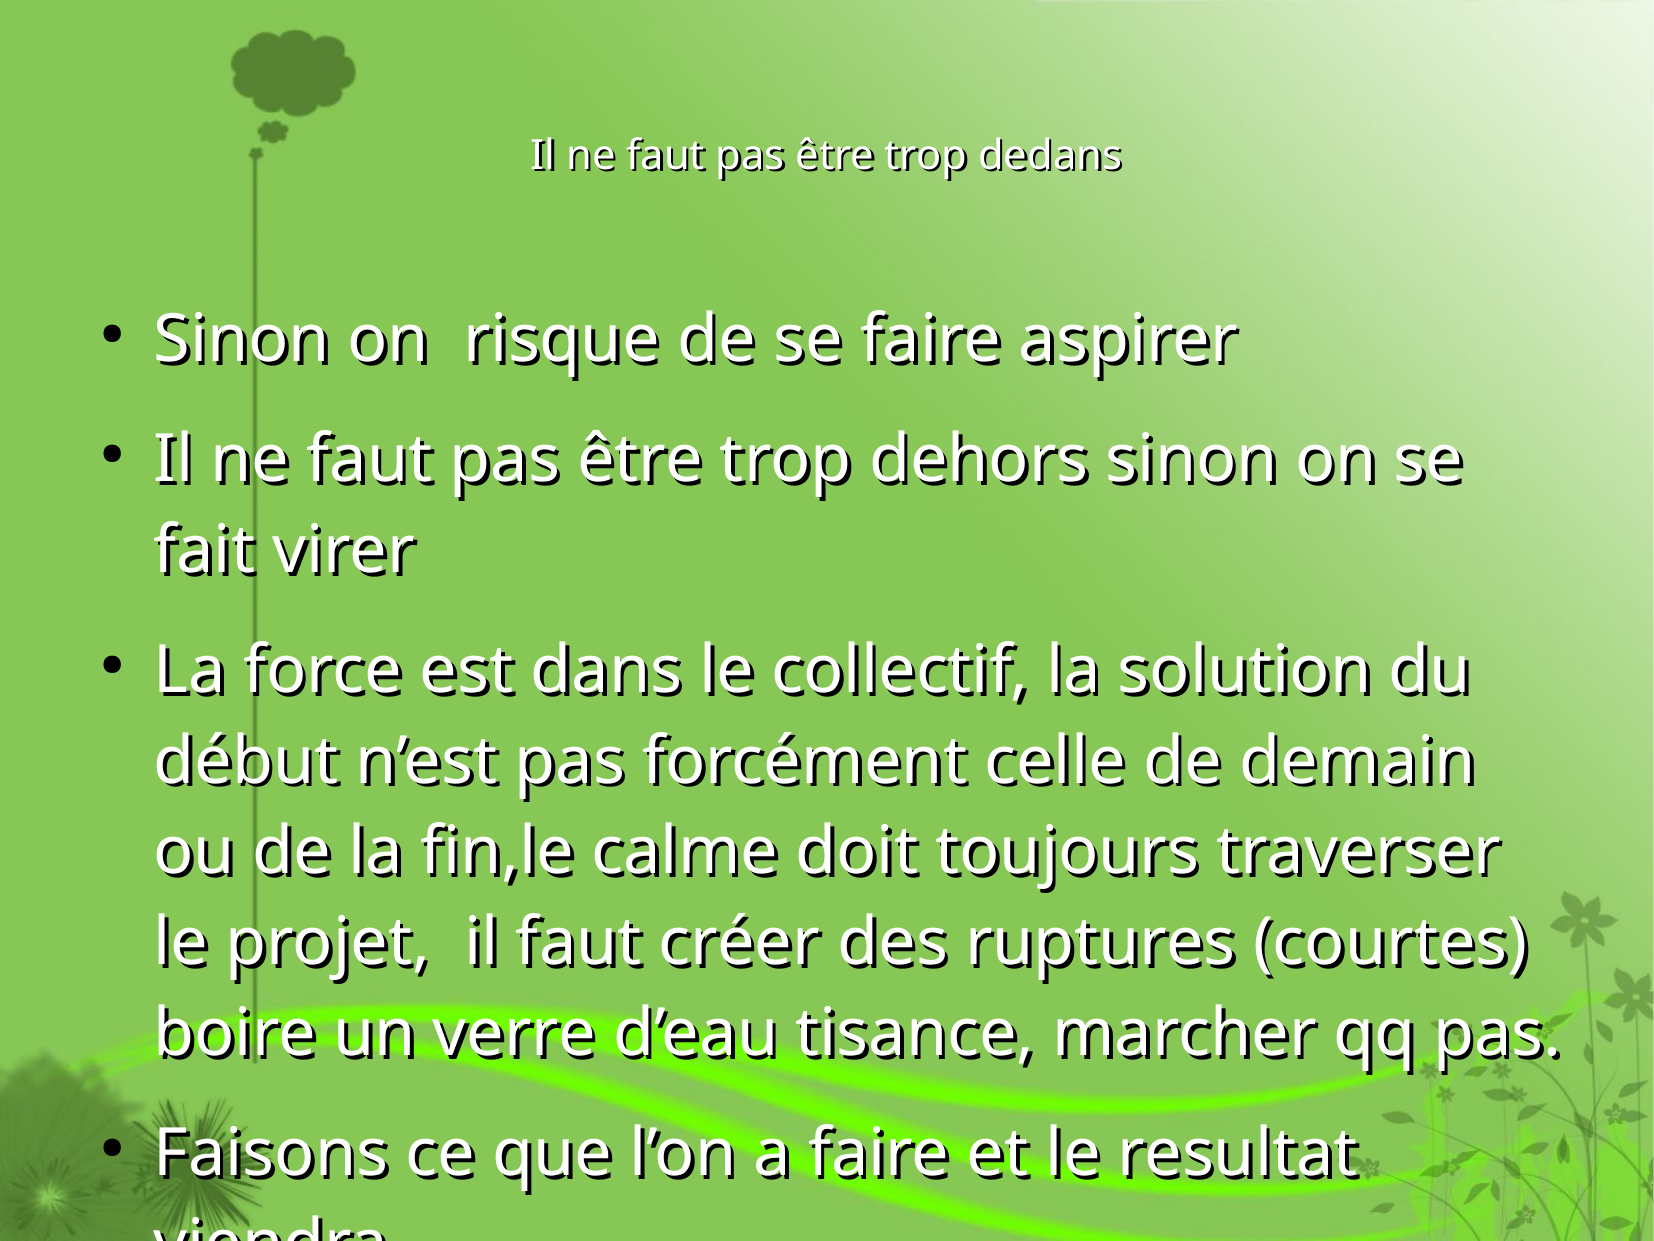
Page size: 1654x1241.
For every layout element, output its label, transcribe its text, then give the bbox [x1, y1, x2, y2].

picture [220, 1237, 231, 1241]
picture [0, 0, 1654, 1241]
list Sinon on risque de se faire aspirer Il ne faut pas être trop dehors sinon on se fait virer La force est dans le collectif, la solution du début n’est pas forcément celle de demain ou de la fin,le calme doit toujours traverser le projet, il faut créer des ruptures (courtes) boire un verre d’eau tisance, marcher qq pas. Faisons ce que l’on a faire et le resultat viendra [82, 290, 1571, 1049]
title Il ne faut pas être trop dedans [82, 49, 1571, 257]
picture [300, 1237, 311, 1241]
